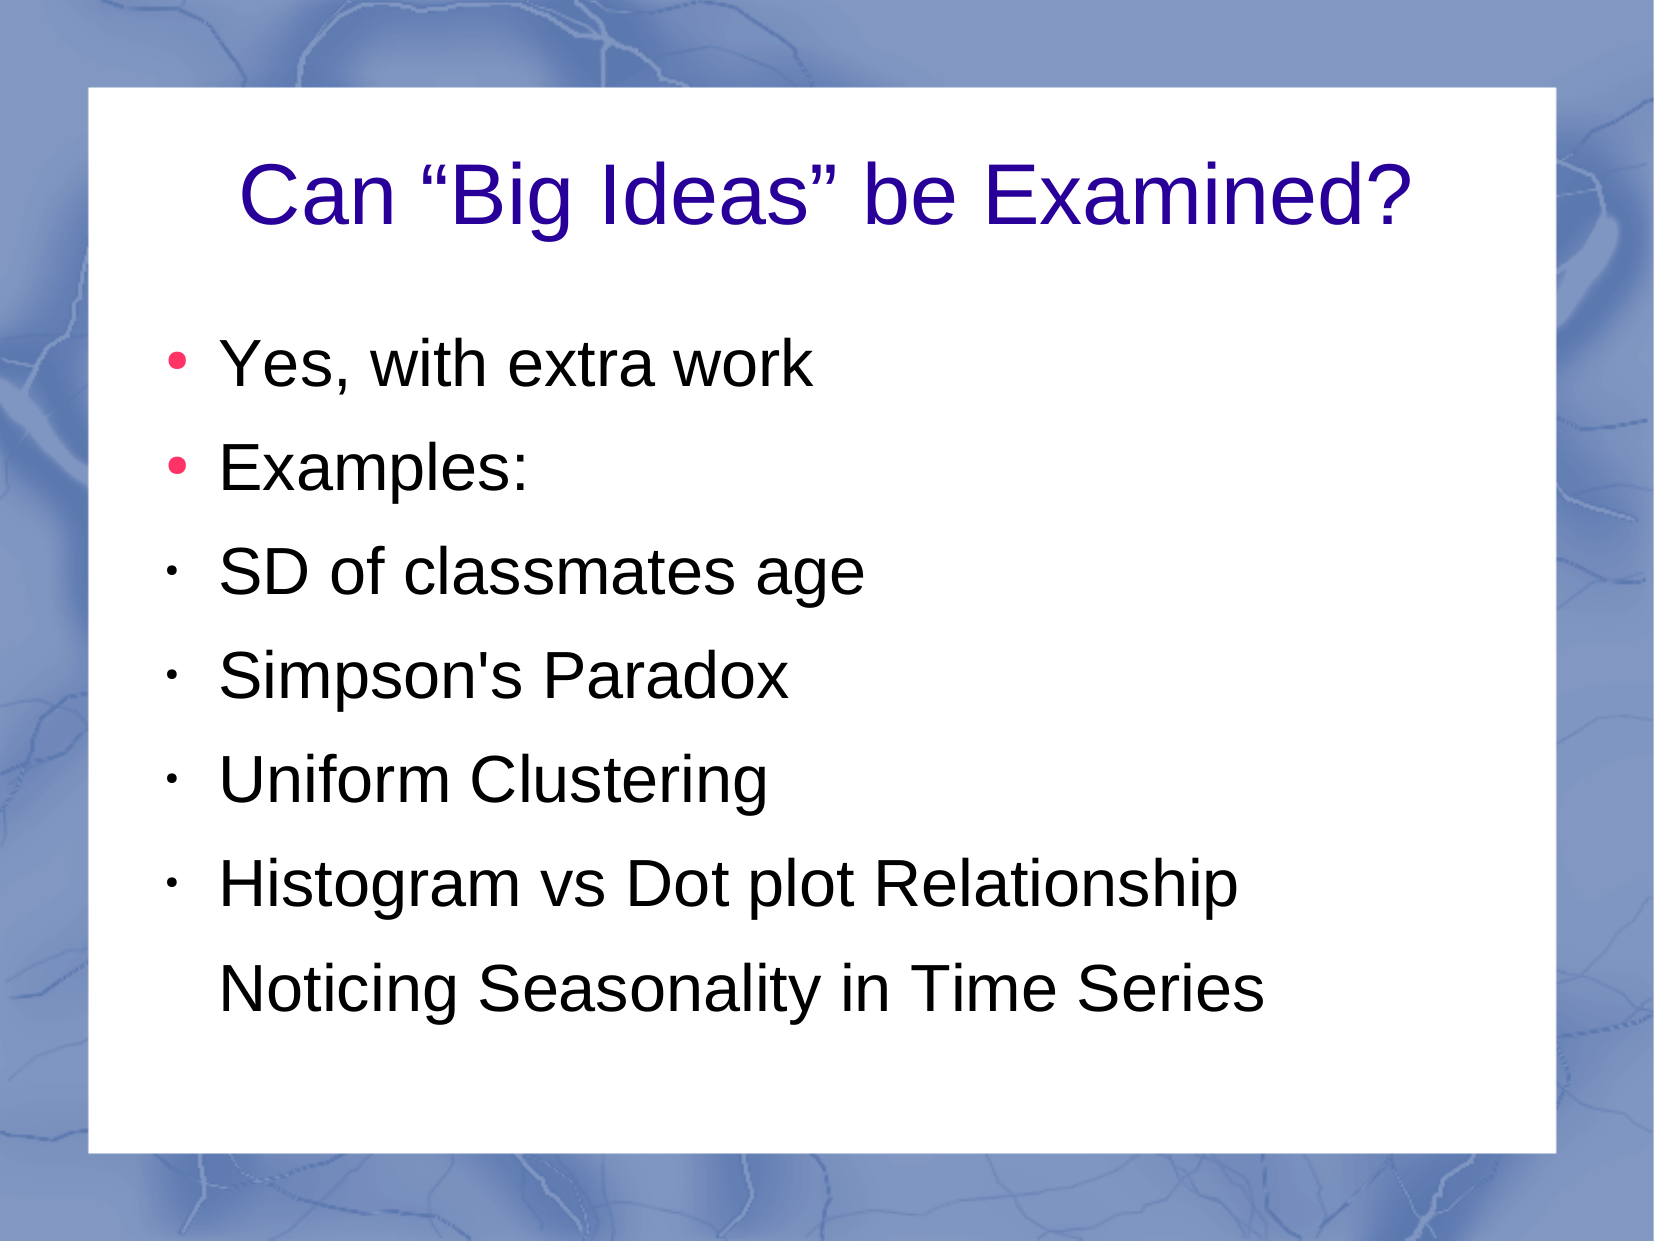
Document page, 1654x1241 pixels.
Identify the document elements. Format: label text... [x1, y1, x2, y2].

title Can “Big Ideas” be Examined? [118, 90, 1536, 298]
picture [0, 0, 1654, 1241]
list Yes, with extra work Examples: SD of classmates age Simpson's Paradox Uniform Clustering Histogram vs Dot plot Relationship Noticing Seasonality in Time Series [147, 325, 1506, 1024]
